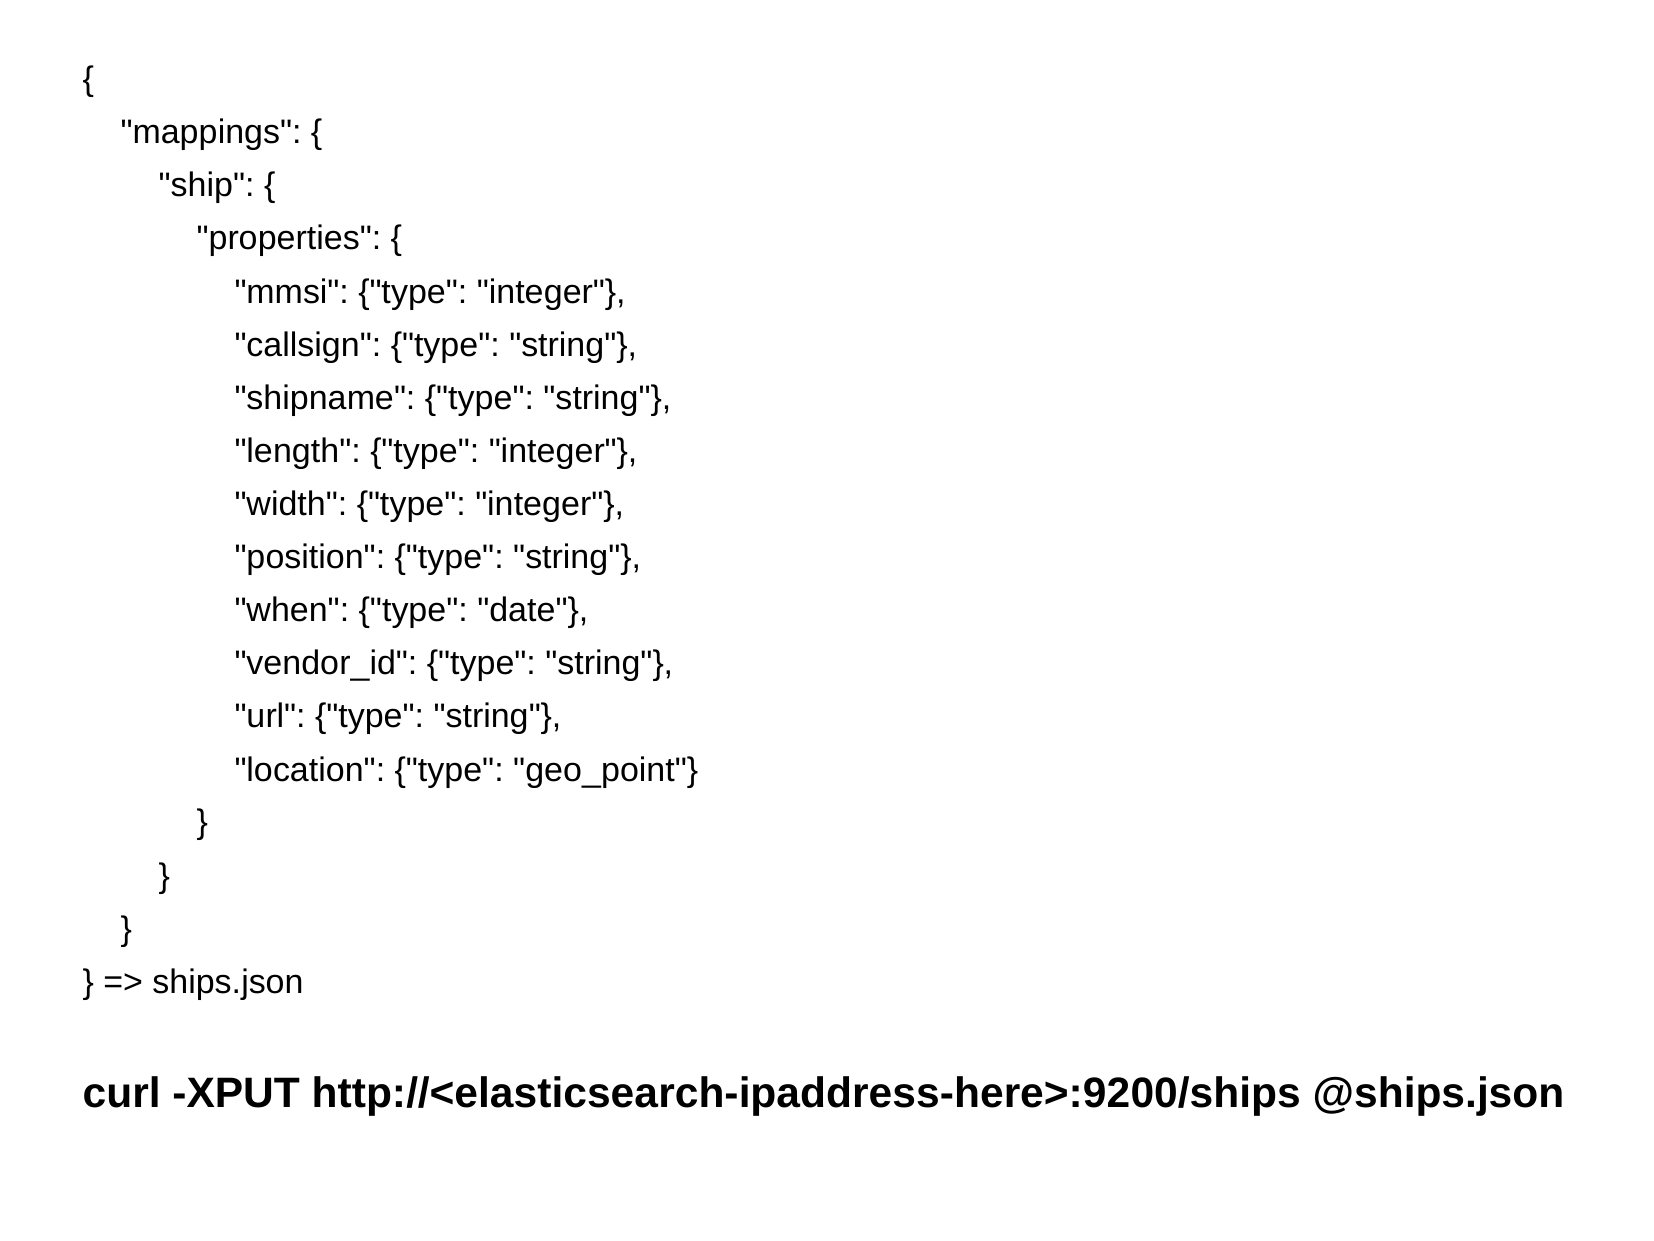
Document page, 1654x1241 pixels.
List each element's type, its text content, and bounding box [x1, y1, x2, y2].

list { "mappings": { "ship": { "properties": { "mmsi": {"type": "integer"}, "callsign": {"type": "string"}, "shipname": {"type": "string"}, "length": {"type": "integer"}, "width": {"type": "integer"}, "position": {"type": "string"}, "when": {"type": "date"}, "vendor_id": {"type": "string"}, "url": {"type": "string"}, "location": {"type": "geo_point"} } } } } => ships.json curl -XPUT http://<elasticsearch-ipaddress-here>:9200/ships @ships.json [82, 60, 1571, 1156]
